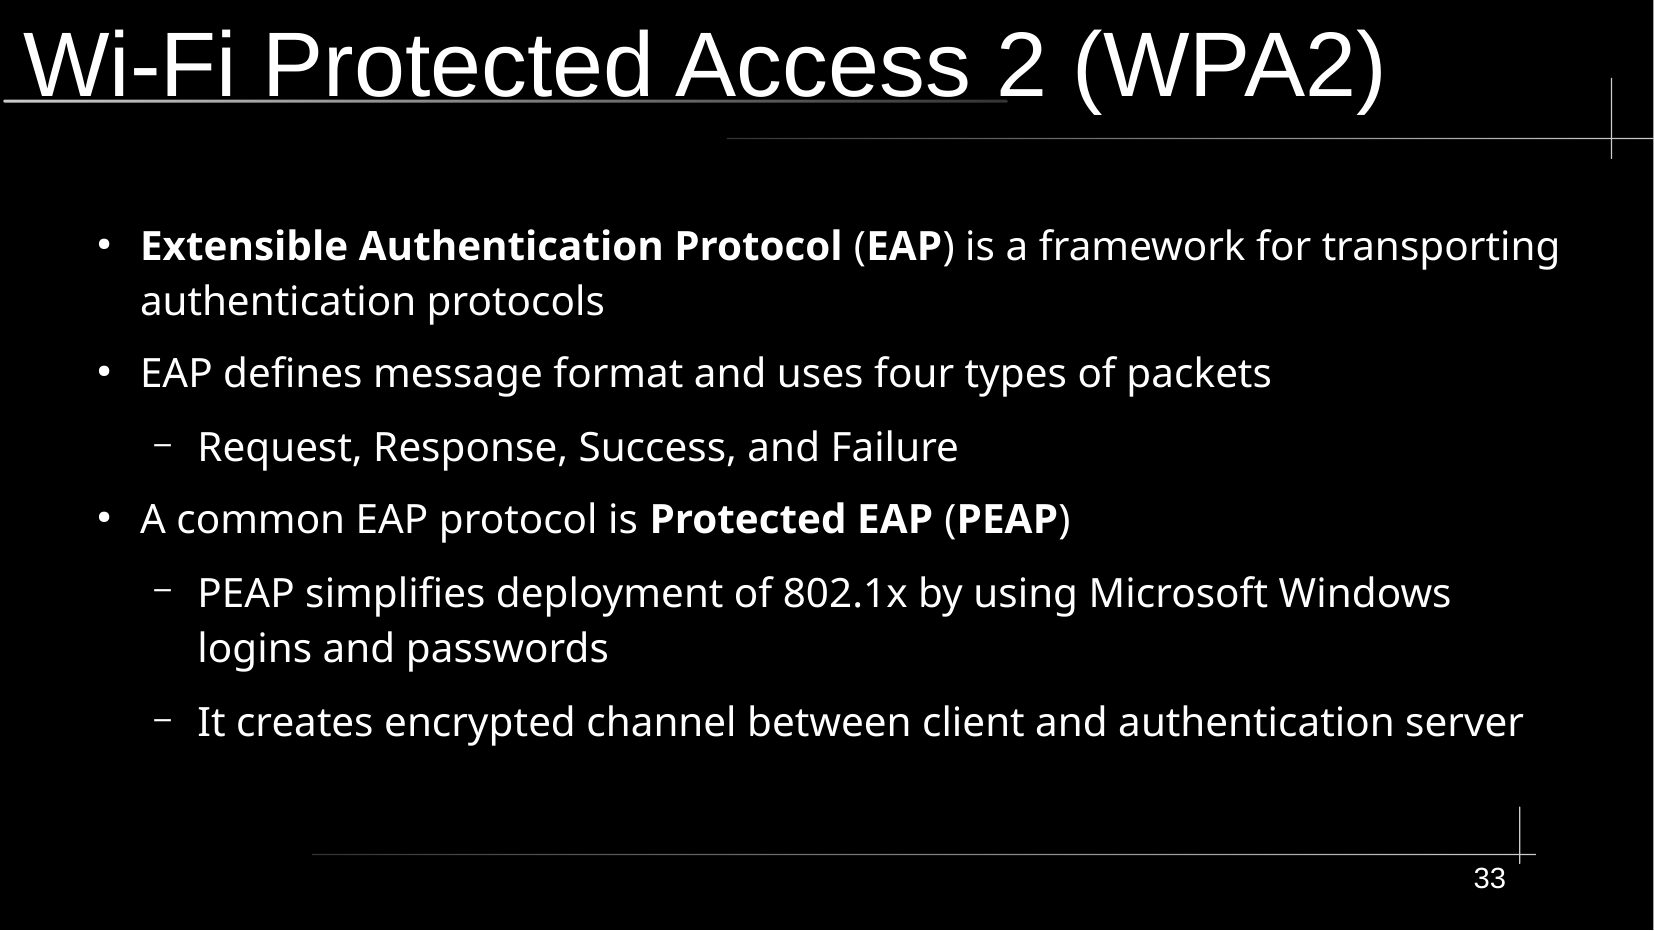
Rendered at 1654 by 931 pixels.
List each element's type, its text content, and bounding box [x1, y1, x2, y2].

title Wi-Fi Protected Access 2 (WPA2) [23, 11, 1589, 119]
list Extensible Authentication Protocol (EAP) is a framework for transporting authentication protocols EAP defines message format and uses four types of packets Request, Response, Success, and Failure A common EAP protocol is Protected EAP (PEAP) PEAP simplifies deployment of 802.1x by using Microsoft Windows logins and passwords It creates encrypted channel between client and authentication server [82, 217, 1571, 758]
